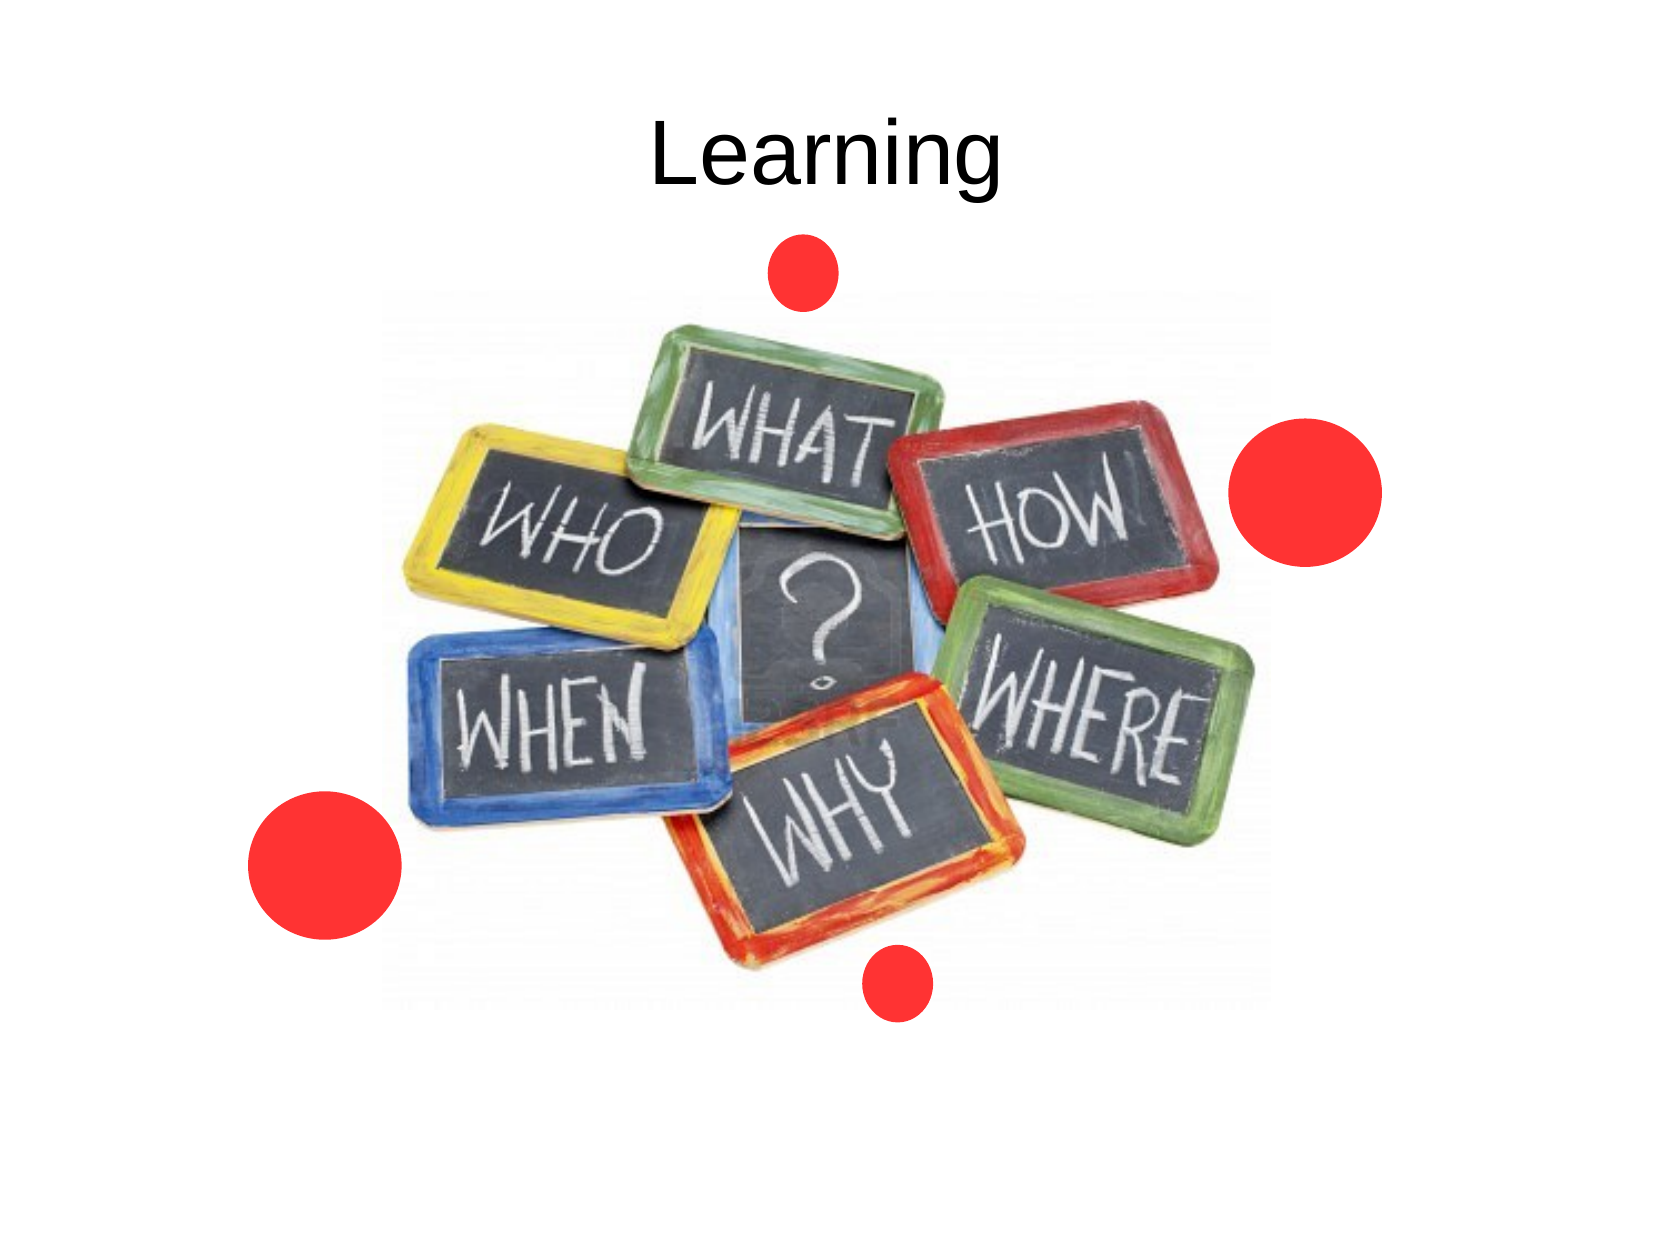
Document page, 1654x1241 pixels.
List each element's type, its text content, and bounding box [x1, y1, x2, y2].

text_box [1228, 418, 1382, 567]
text_box [862, 944, 934, 1023]
text_box [767, 234, 839, 312]
title Learning [82, 49, 1571, 257]
text_box [248, 791, 402, 940]
picture [382, 290, 1271, 1010]
